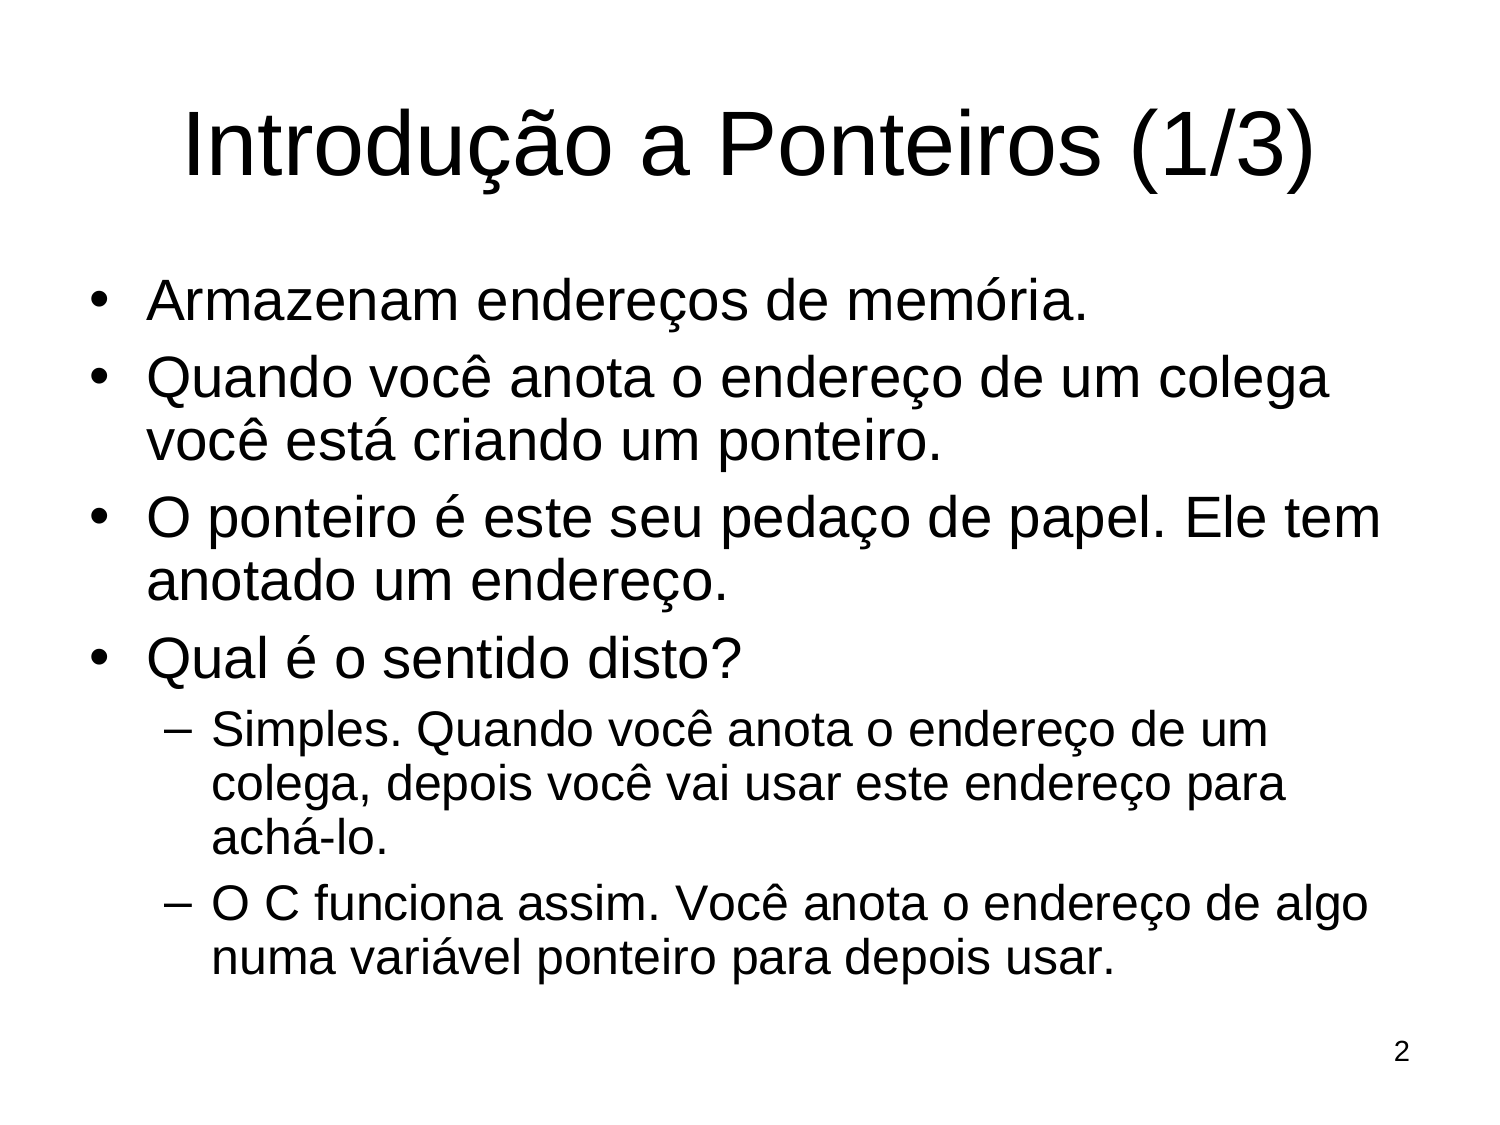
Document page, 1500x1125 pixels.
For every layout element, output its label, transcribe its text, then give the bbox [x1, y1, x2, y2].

title Introdução a Ponteiros (1/3) [75, 45, 1426, 233]
list Armazenam endereços de memória. Quando você anota o endereço de um colega você está criando um ponteiro. O ponteiro é este seu pedaço de papel. Ele tem anotado um endereço. Qual é o sentido disto? Simples. Quando você anota o endereço de um colega, depois você vai usar este endereço para achá-lo. O C funciona assim. Você anota o endereço de algo numa variável ponteiro para depois usar. [75, 262, 1426, 1005]
